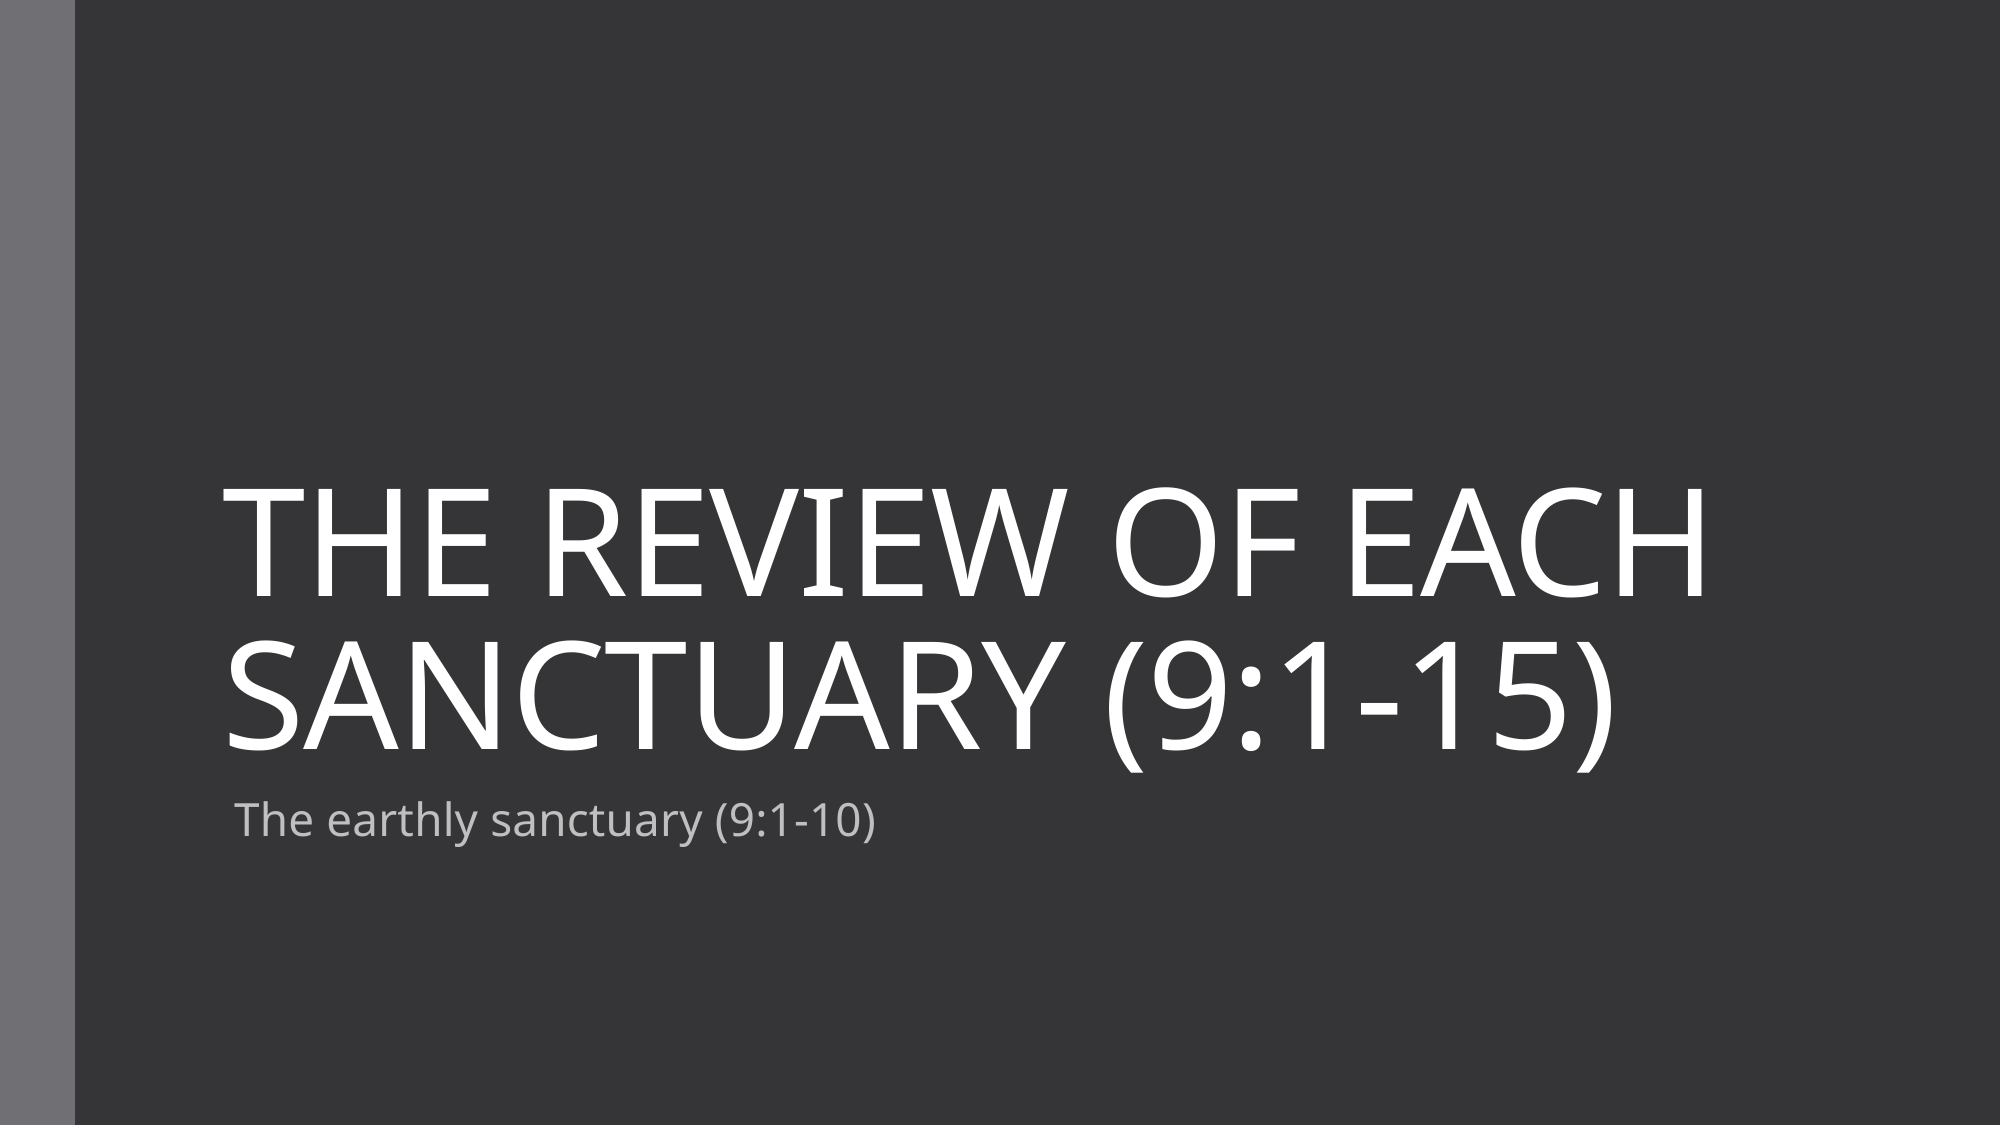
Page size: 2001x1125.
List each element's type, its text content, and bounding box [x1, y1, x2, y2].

subtitle The earthly sanctuary (9:1-10) [206, 787, 1752, 1066]
title THE REVIEW OF EACH SANCTUARY (9:1-15) [206, 124, 1752, 787]
